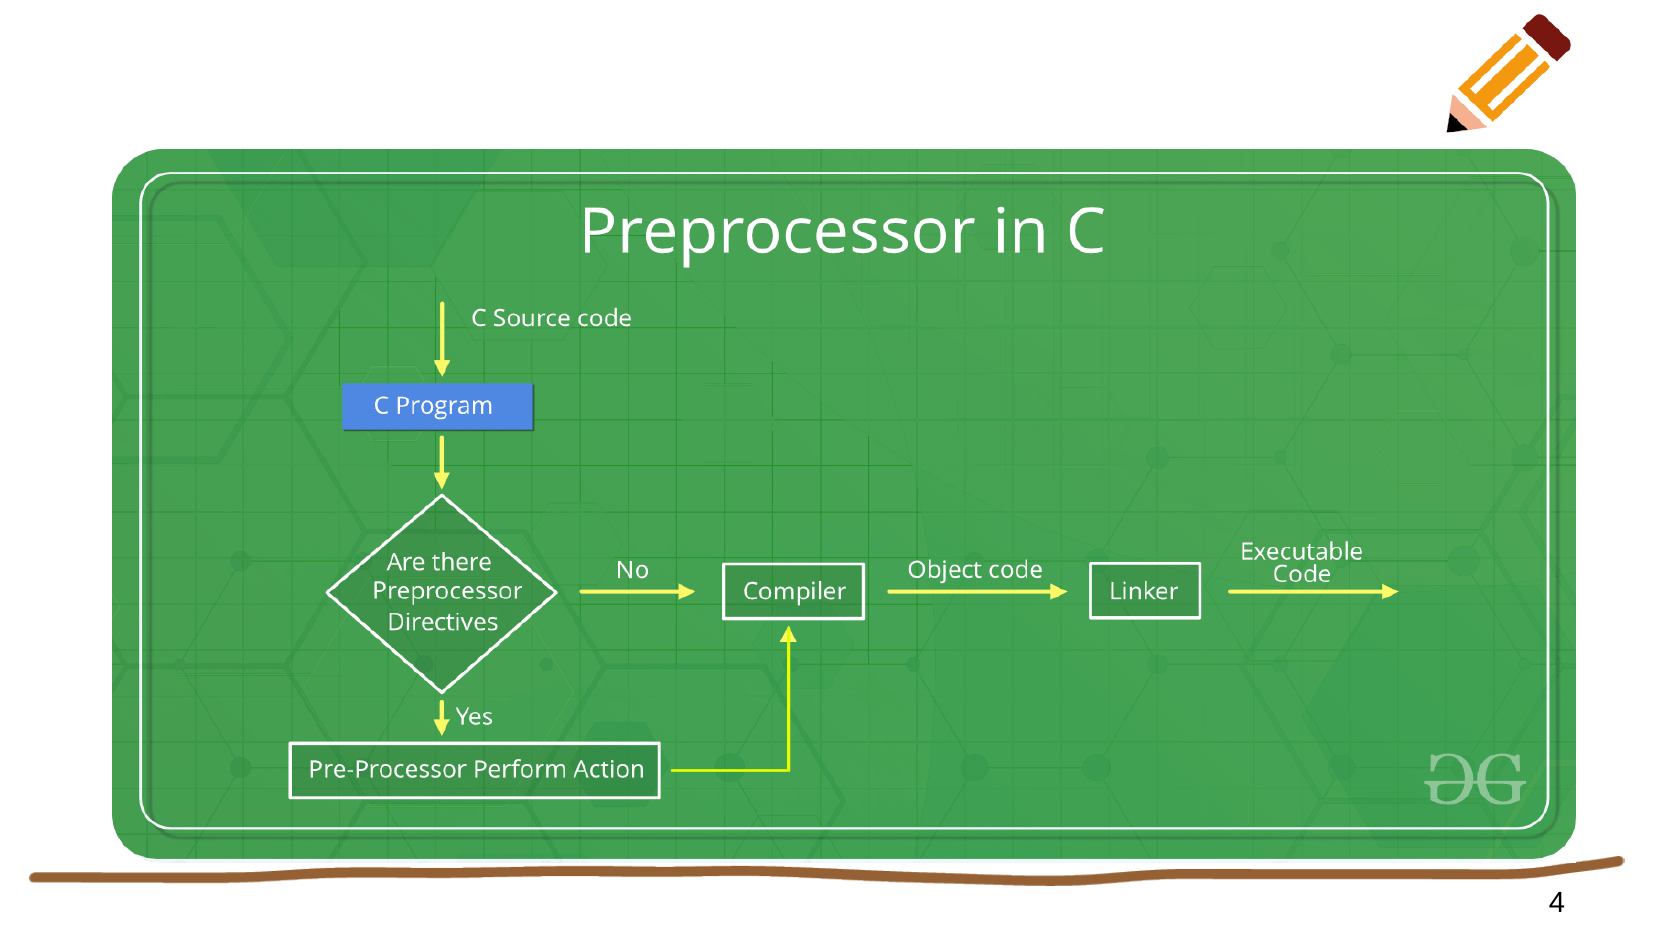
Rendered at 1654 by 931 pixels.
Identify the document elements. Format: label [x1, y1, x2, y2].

picture [1446, 14, 1571, 133]
picture [29, 149, 1625, 886]
